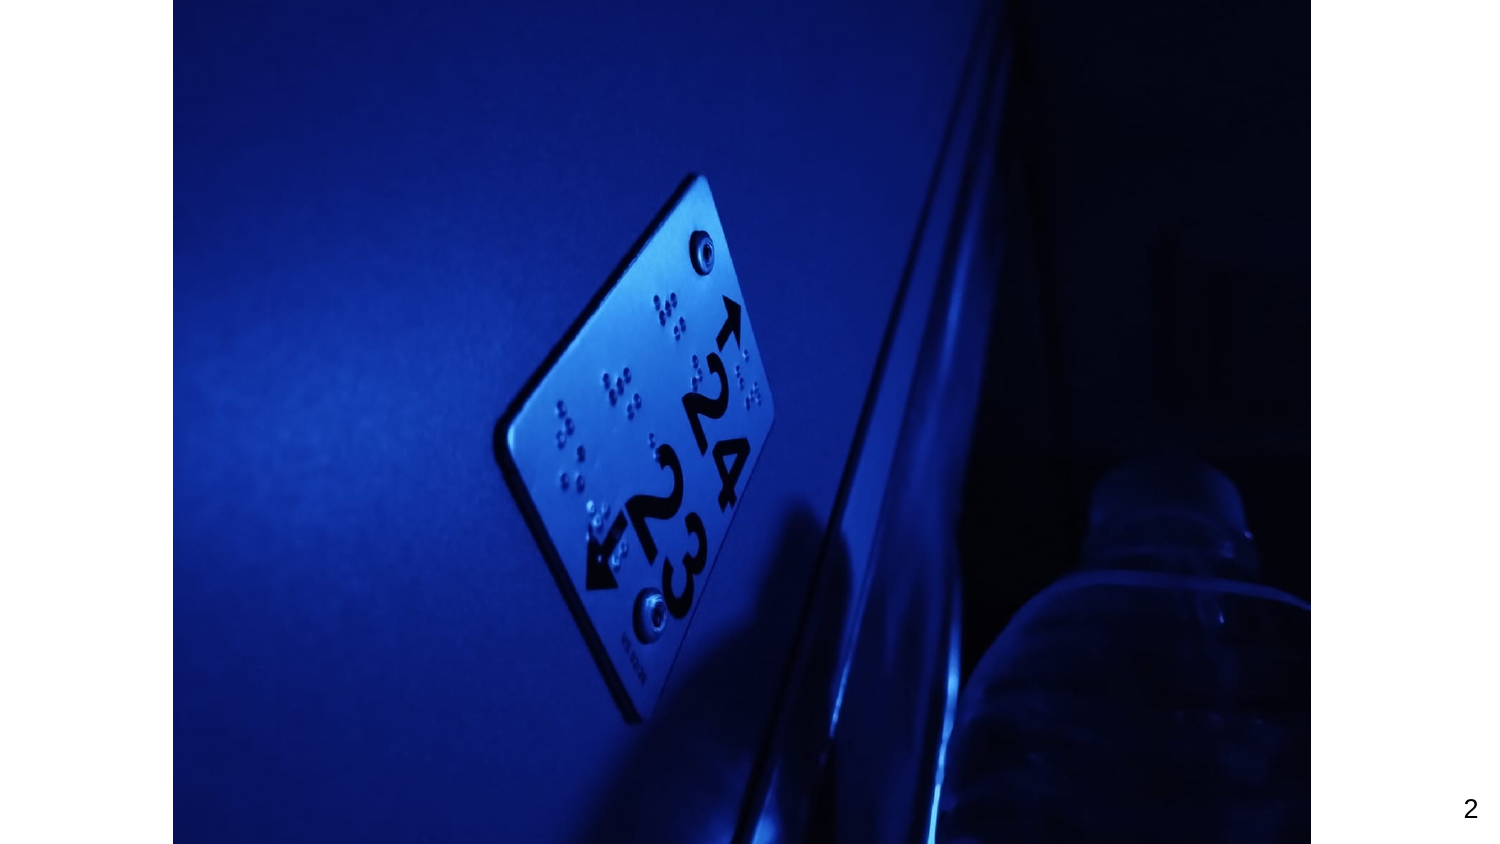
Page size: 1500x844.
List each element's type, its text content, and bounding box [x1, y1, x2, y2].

slide_number <number> [1403, 779, 1494, 844]
picture [173, 0, 1311, 844]
